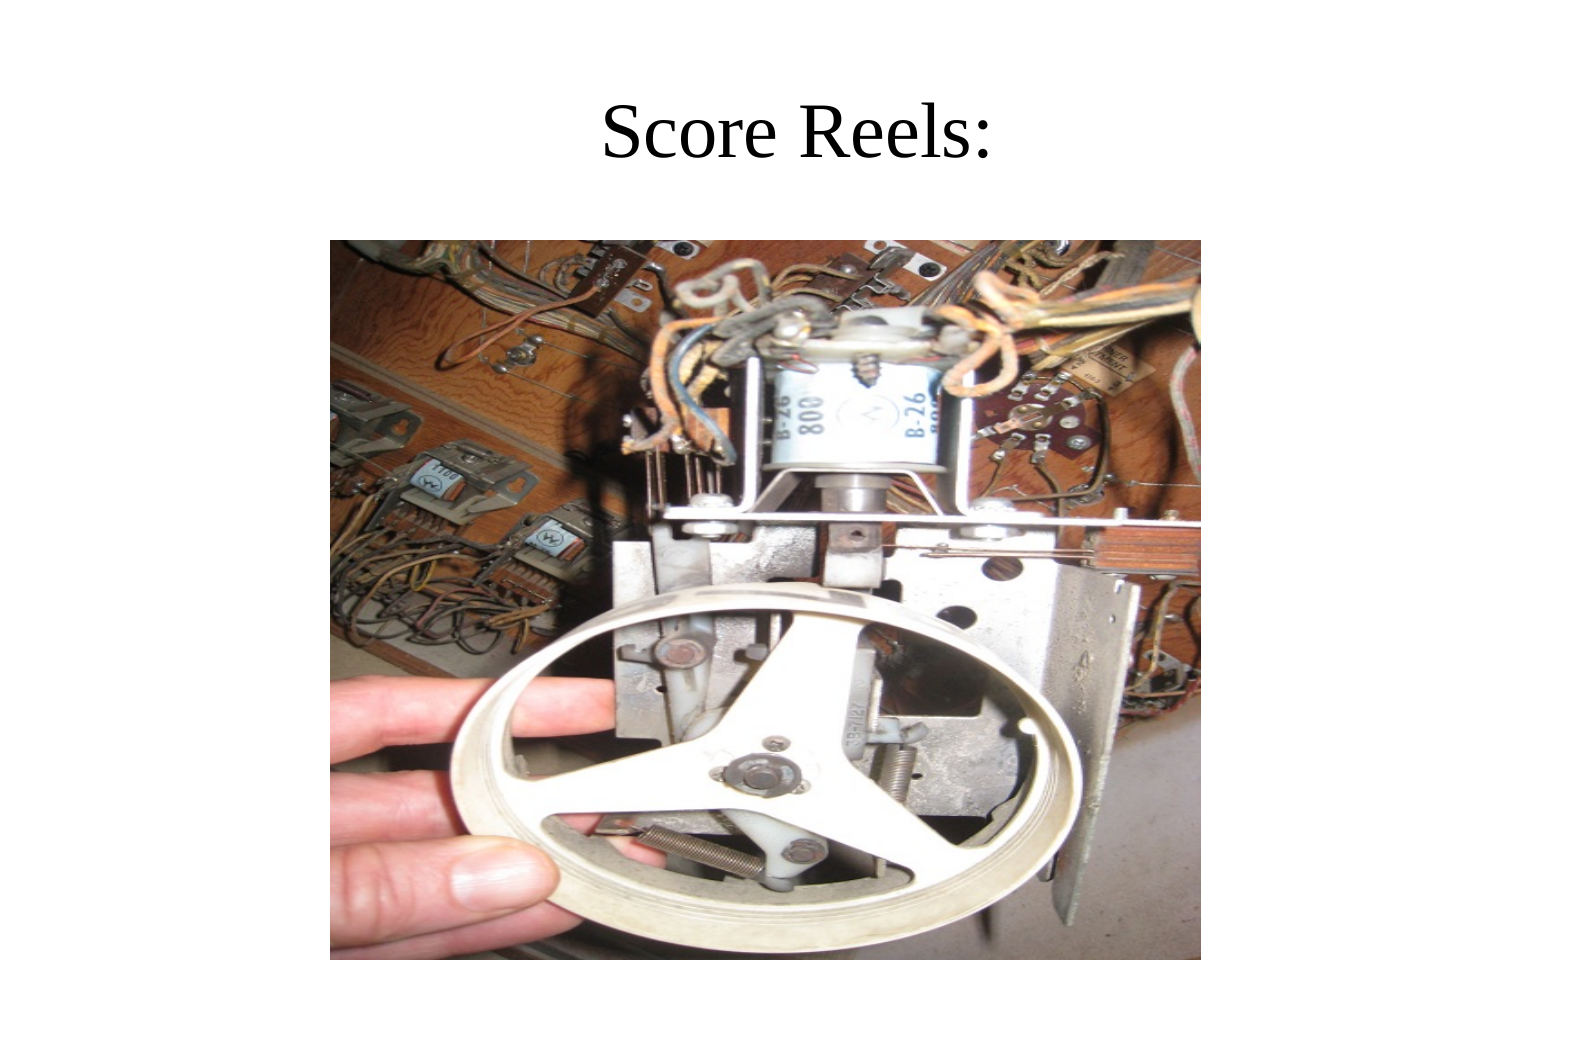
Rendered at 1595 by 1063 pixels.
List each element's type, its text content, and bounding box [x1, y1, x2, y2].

picture [330, 240, 1201, 960]
title Score Reels: [79, 42, 1515, 220]
